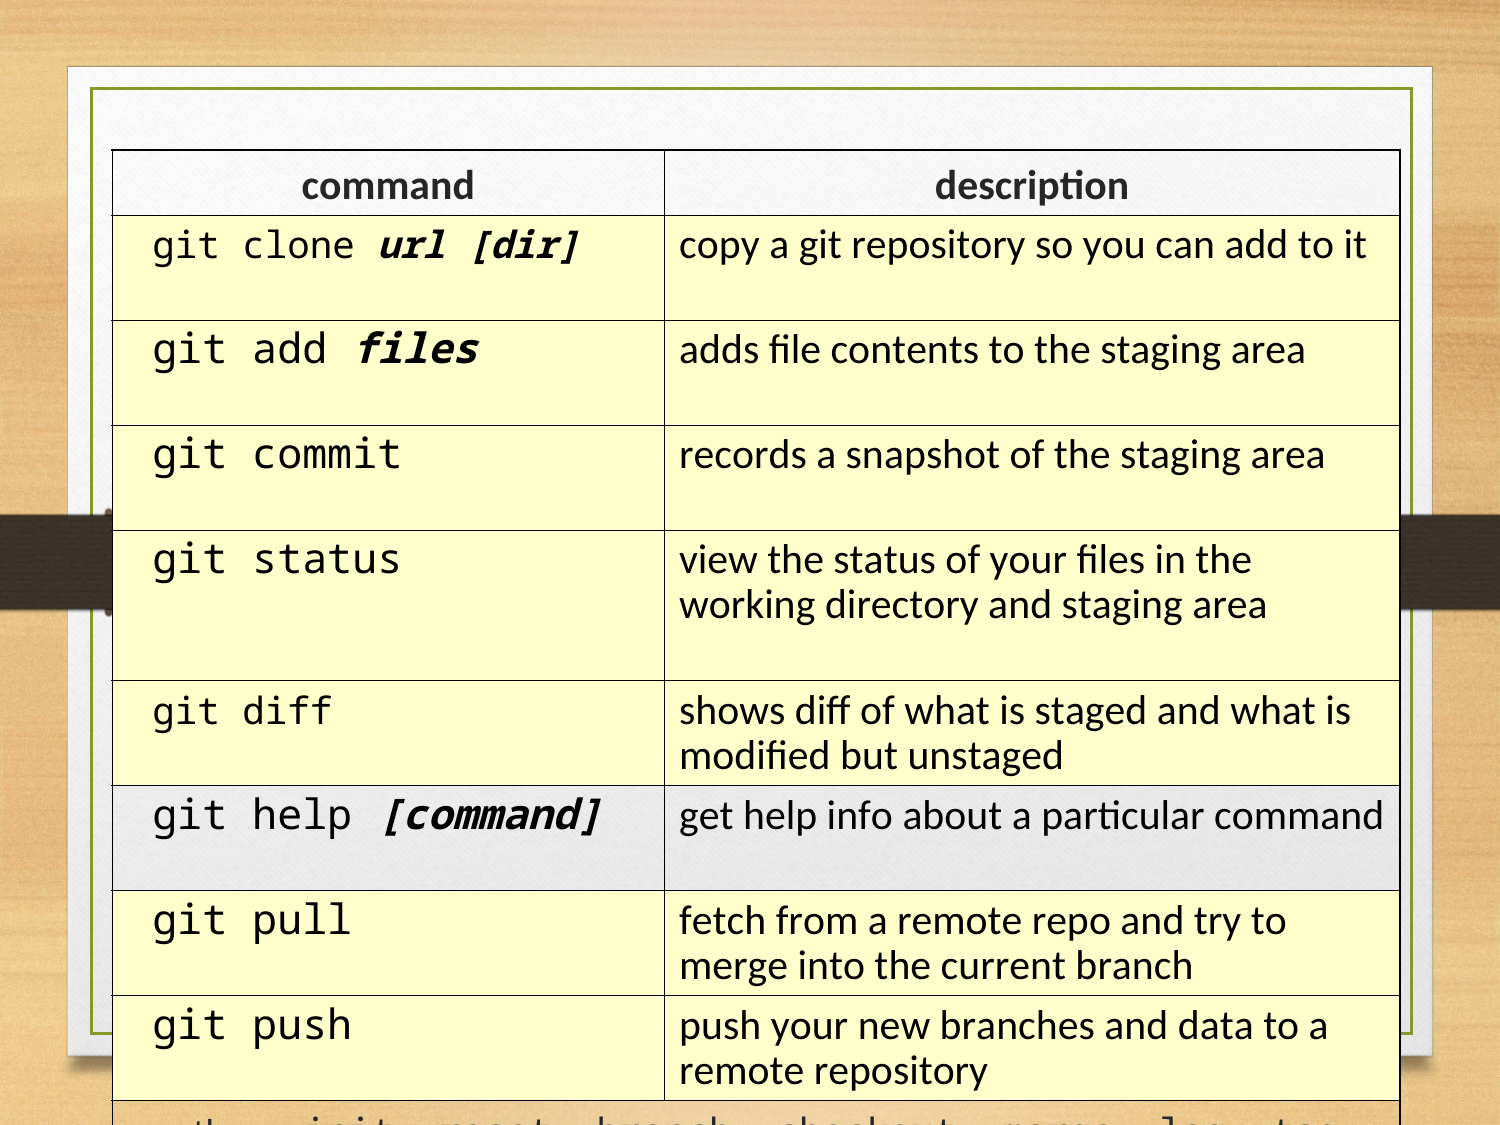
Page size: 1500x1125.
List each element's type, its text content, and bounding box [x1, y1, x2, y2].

table_cell get help info about a particular command [665, 786, 1399, 890]
table_cell view the status of your files in the working directory and staging area [665, 531, 1399, 680]
table_cell git status [113, 531, 664, 680]
picture [0, 0, 1500, 1125]
table_cell push your new branches and data to a remote repository [665, 996, 1399, 1100]
table_cell records a snapshot of the staging area [665, 426, 1399, 530]
table_cell git diff [113, 681, 664, 785]
table_header command [113, 151, 664, 215]
table_cell git help [command] [113, 786, 664, 890]
table_cell others: init, reset, branch, checkout, merge, log, tag [113, 1101, 1399, 1125]
table_header description [665, 151, 1399, 215]
table_cell git push [113, 996, 664, 1100]
table_cell shows diff of what is staged and what is modified but unstaged [665, 681, 1399, 785]
table_cell git pull [113, 891, 664, 995]
table_cell git commit [113, 426, 664, 530]
table_cell adds file contents to the staging area [665, 321, 1399, 425]
table_cell copy a git repository so you can add to it [665, 216, 1399, 320]
table_cell fetch from a remote repo and try to merge into the current branch [665, 891, 1399, 995]
table_cell git add files [113, 321, 664, 425]
table_cell git clone url [dir] [113, 216, 664, 320]
